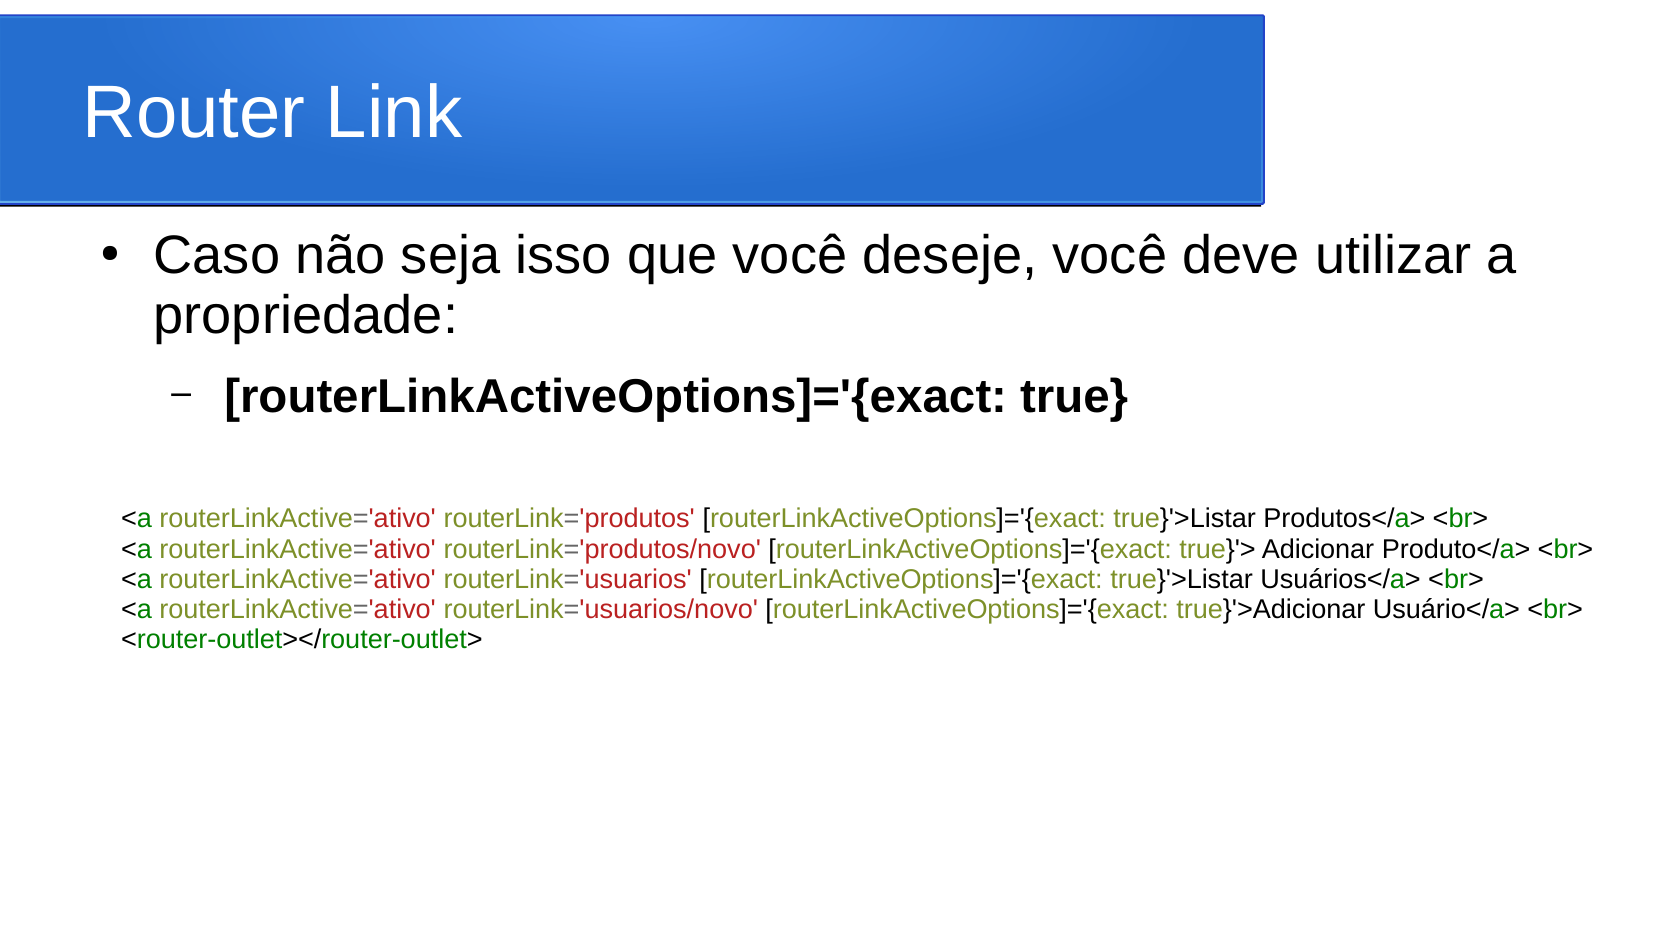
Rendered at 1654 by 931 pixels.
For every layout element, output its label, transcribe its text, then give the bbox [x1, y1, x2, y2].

list Caso não seja isso que você deseje, você deve utilizar a propriedade: [routerLinkActiveOptions]='{exact: true} [82, 224, 1571, 764]
title Router Link [82, 35, 1235, 189]
text_box <a routerLinkActive='ativo' routerLink='produtos' [routerLinkActiveOptions]='{exact: true}'>Listar Produtos</a> <br> <a routerLinkActive='ativo' routerLink='produtos/novo' [routerLinkActiveOptions]='{exact: true}'> Adicionar Produto</a> <br> <a routerLinkActive='ativo' routerLink='usuarios' [routerLinkActiveOptions]='{exact: true}'>Listar Usuários</a> <br> <a routerLinkActive='ativo' routerLink='usuarios/novo' [routerLinkActiveOptions]='{exact: true}'>Adicionar Usuário</a> <br> <router-outlet></router-outlet> [106, 496, 1619, 723]
